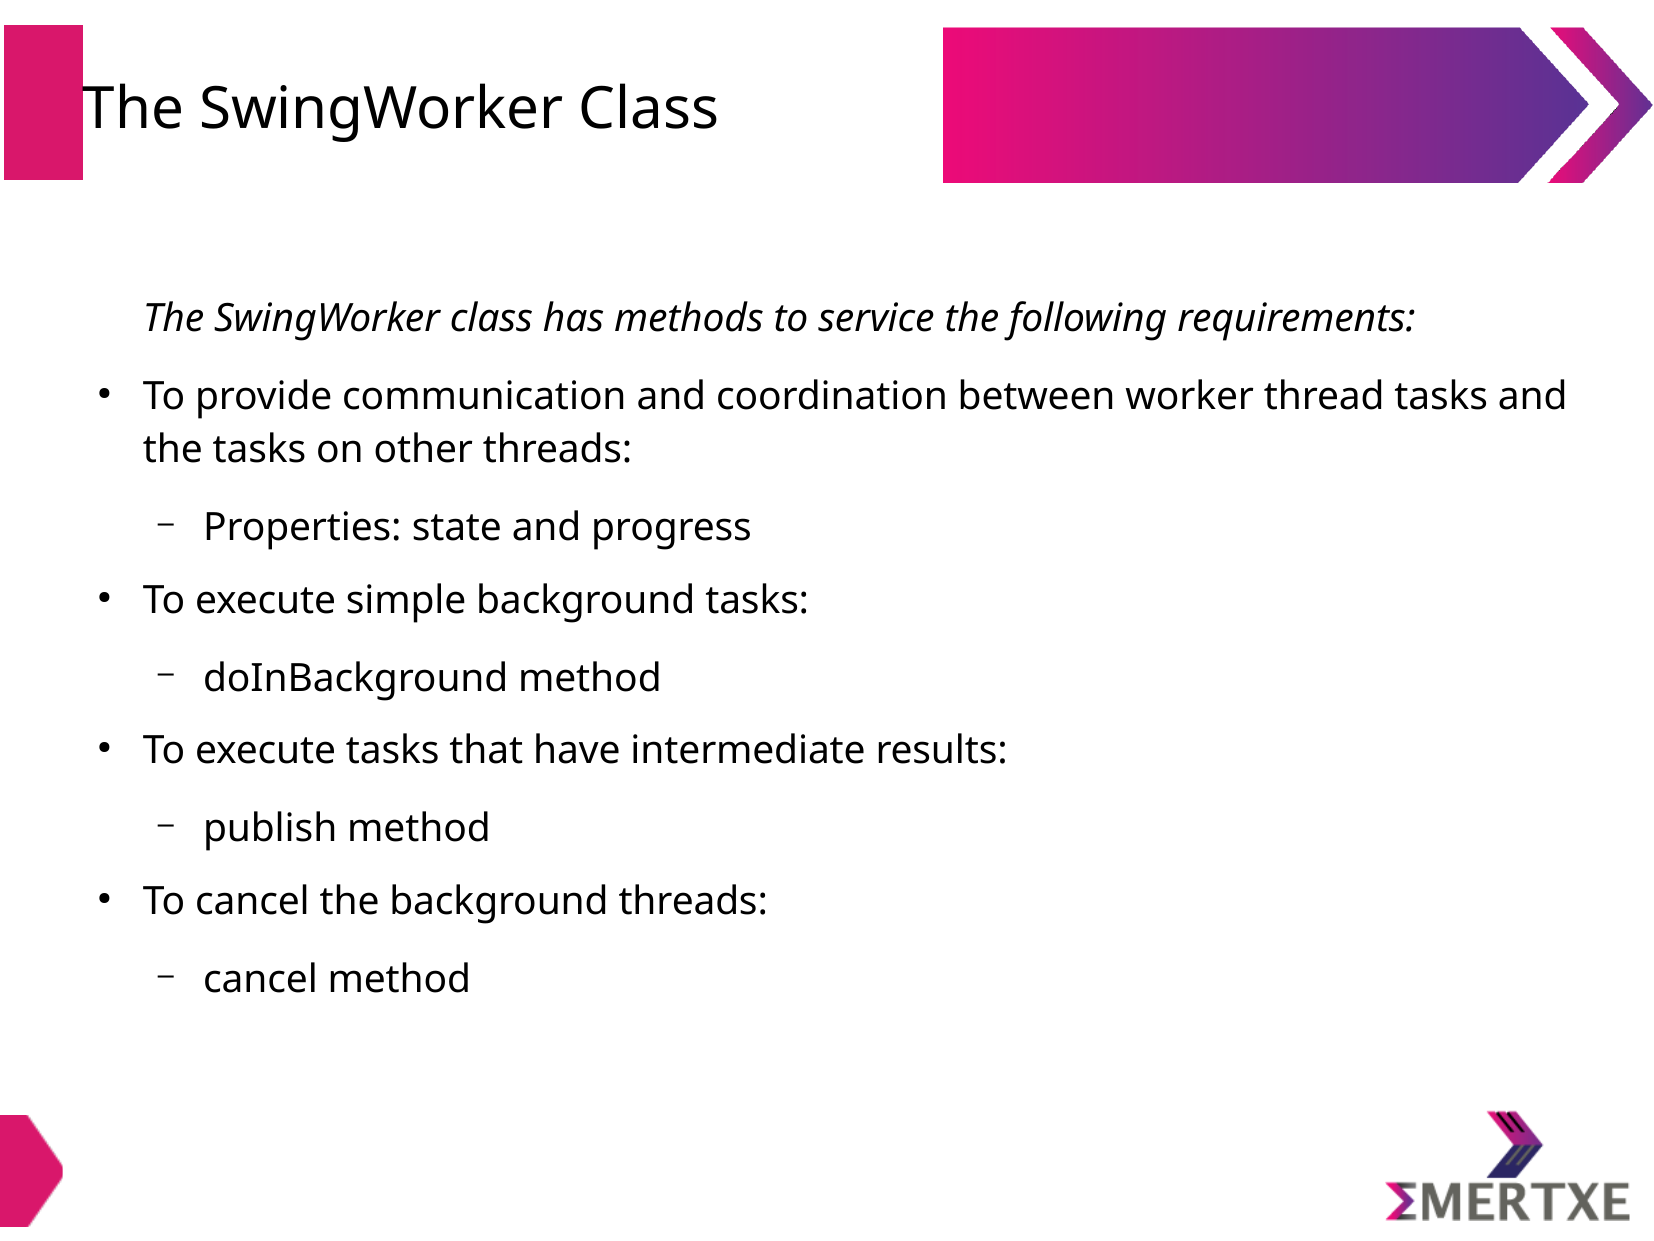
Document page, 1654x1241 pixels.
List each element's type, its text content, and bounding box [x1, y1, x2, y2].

title The SwingWorker Class [82, 2, 1571, 210]
picture [1571, 27, 1653, 183]
list The SwingWorker class has methods to service the following requirements: To provide communication and coordination between worker thread tasks and the tasks on other threads: Properties: state and progress To execute simple background tasks: doInBackground method To execute tasks that have intermediate results: publish method To cancel the background threads: cancel method [82, 290, 1571, 1010]
picture [1385, 1107, 1631, 1221]
